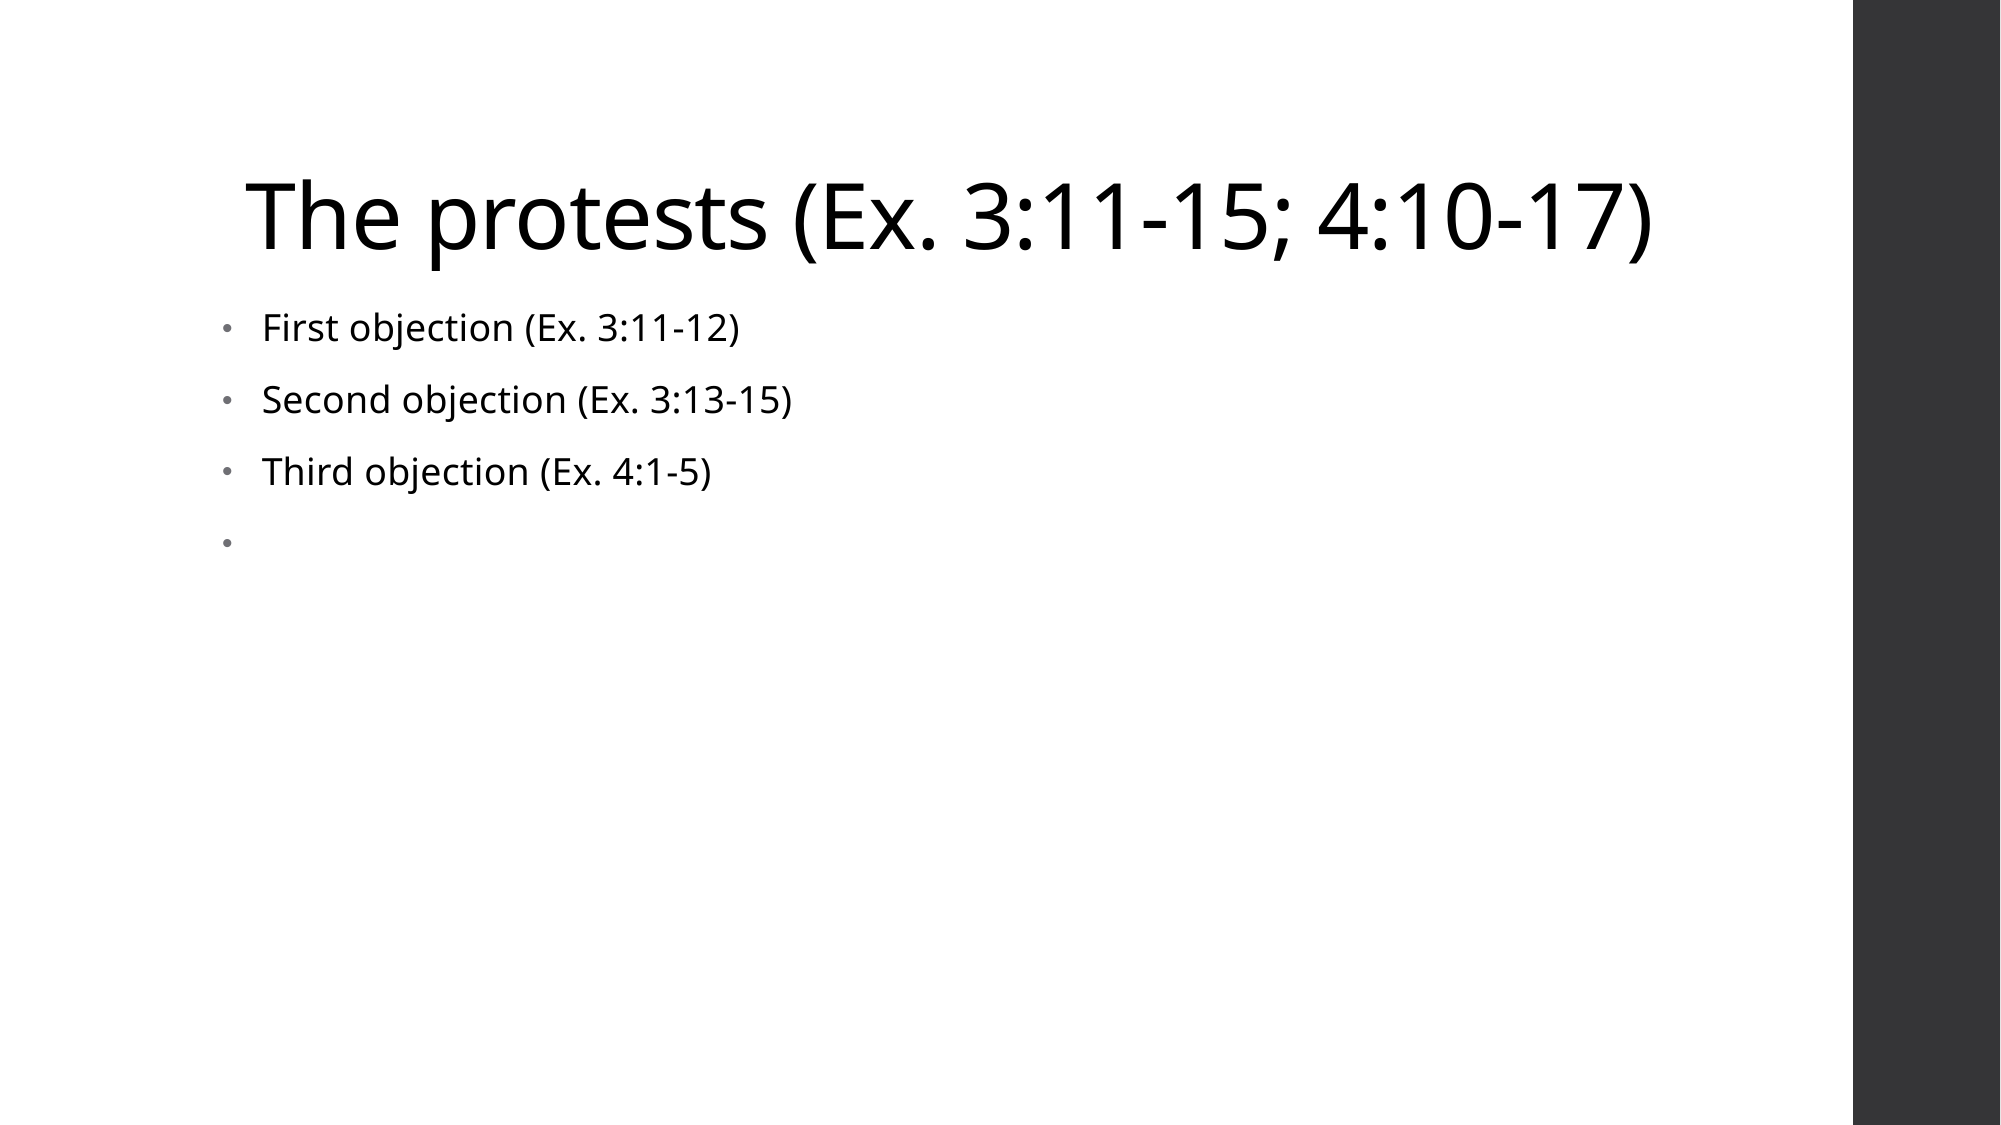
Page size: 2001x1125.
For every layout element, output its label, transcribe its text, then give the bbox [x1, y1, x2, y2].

title The protests (Ex. 3:11-15; 4:10-17) [206, 60, 1797, 278]
list First objection (Ex. 3:11-12) Second objection (Ex. 3:13-15) Third objection (Ex. 4:1-5) [206, 299, 1617, 1014]
